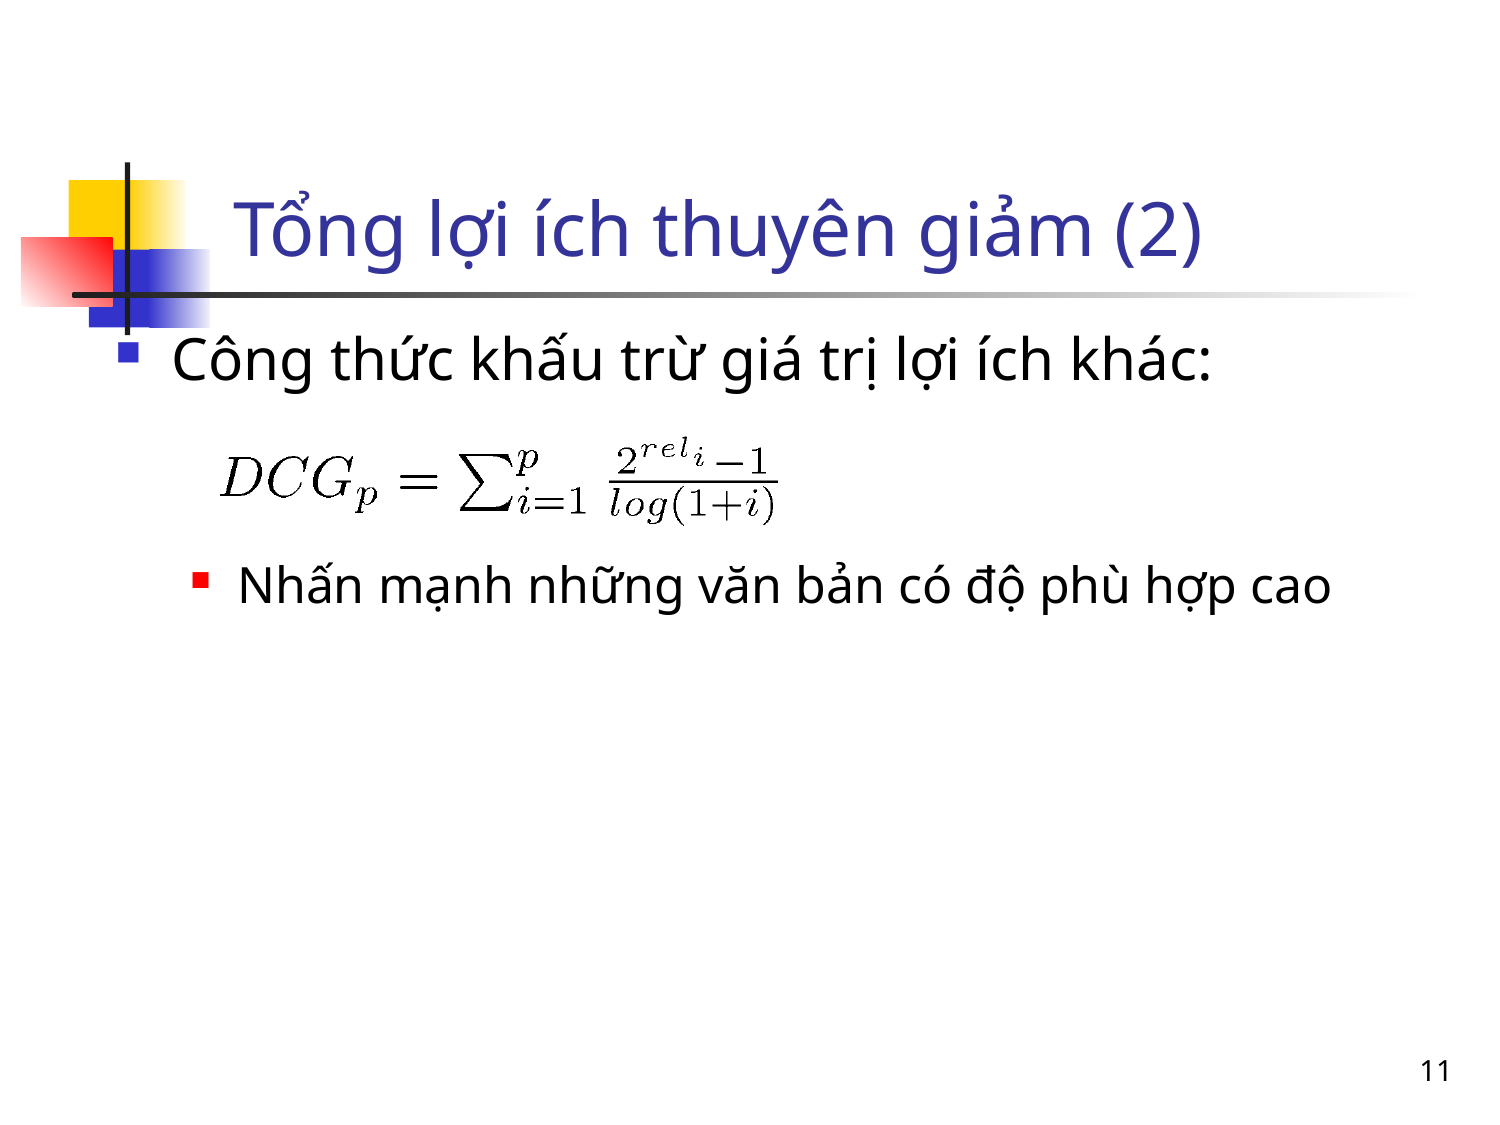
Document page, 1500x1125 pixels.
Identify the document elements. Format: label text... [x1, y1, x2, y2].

text_box Tổng lợi ích thuyên giảm (2) [218, 103, 1414, 279]
list Công thức khấu trừ giá trị lợi ích khác: Nhấn mạnh những văn bản có độ phù hợp cao [100, 314, 1425, 1075]
picture [218, 432, 781, 529]
slide_number <number> [1155, 1024, 1468, 1100]
